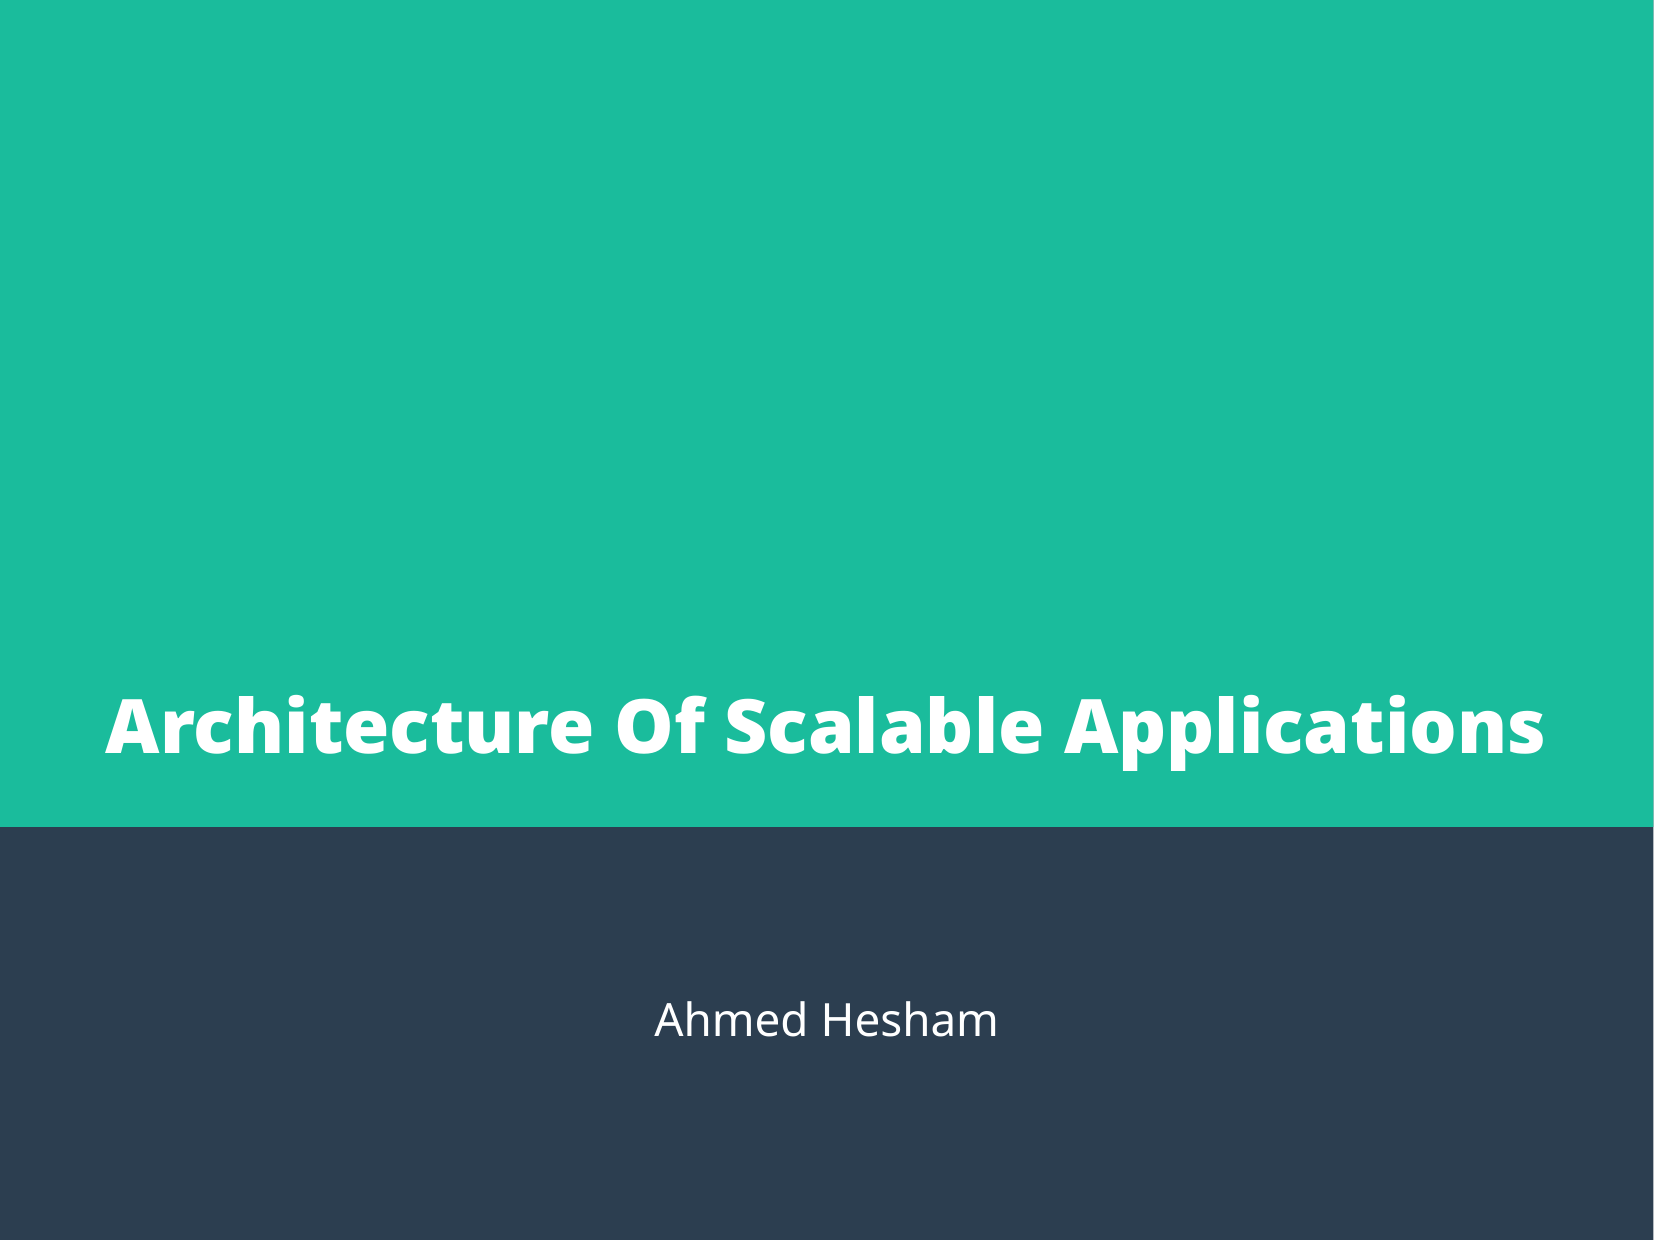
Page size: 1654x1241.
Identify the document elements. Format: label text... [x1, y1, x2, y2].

title Architecture Of Scalable Applications [59, 567, 1595, 830]
subtitle Ahmed Hesham [59, 856, 1595, 1182]
